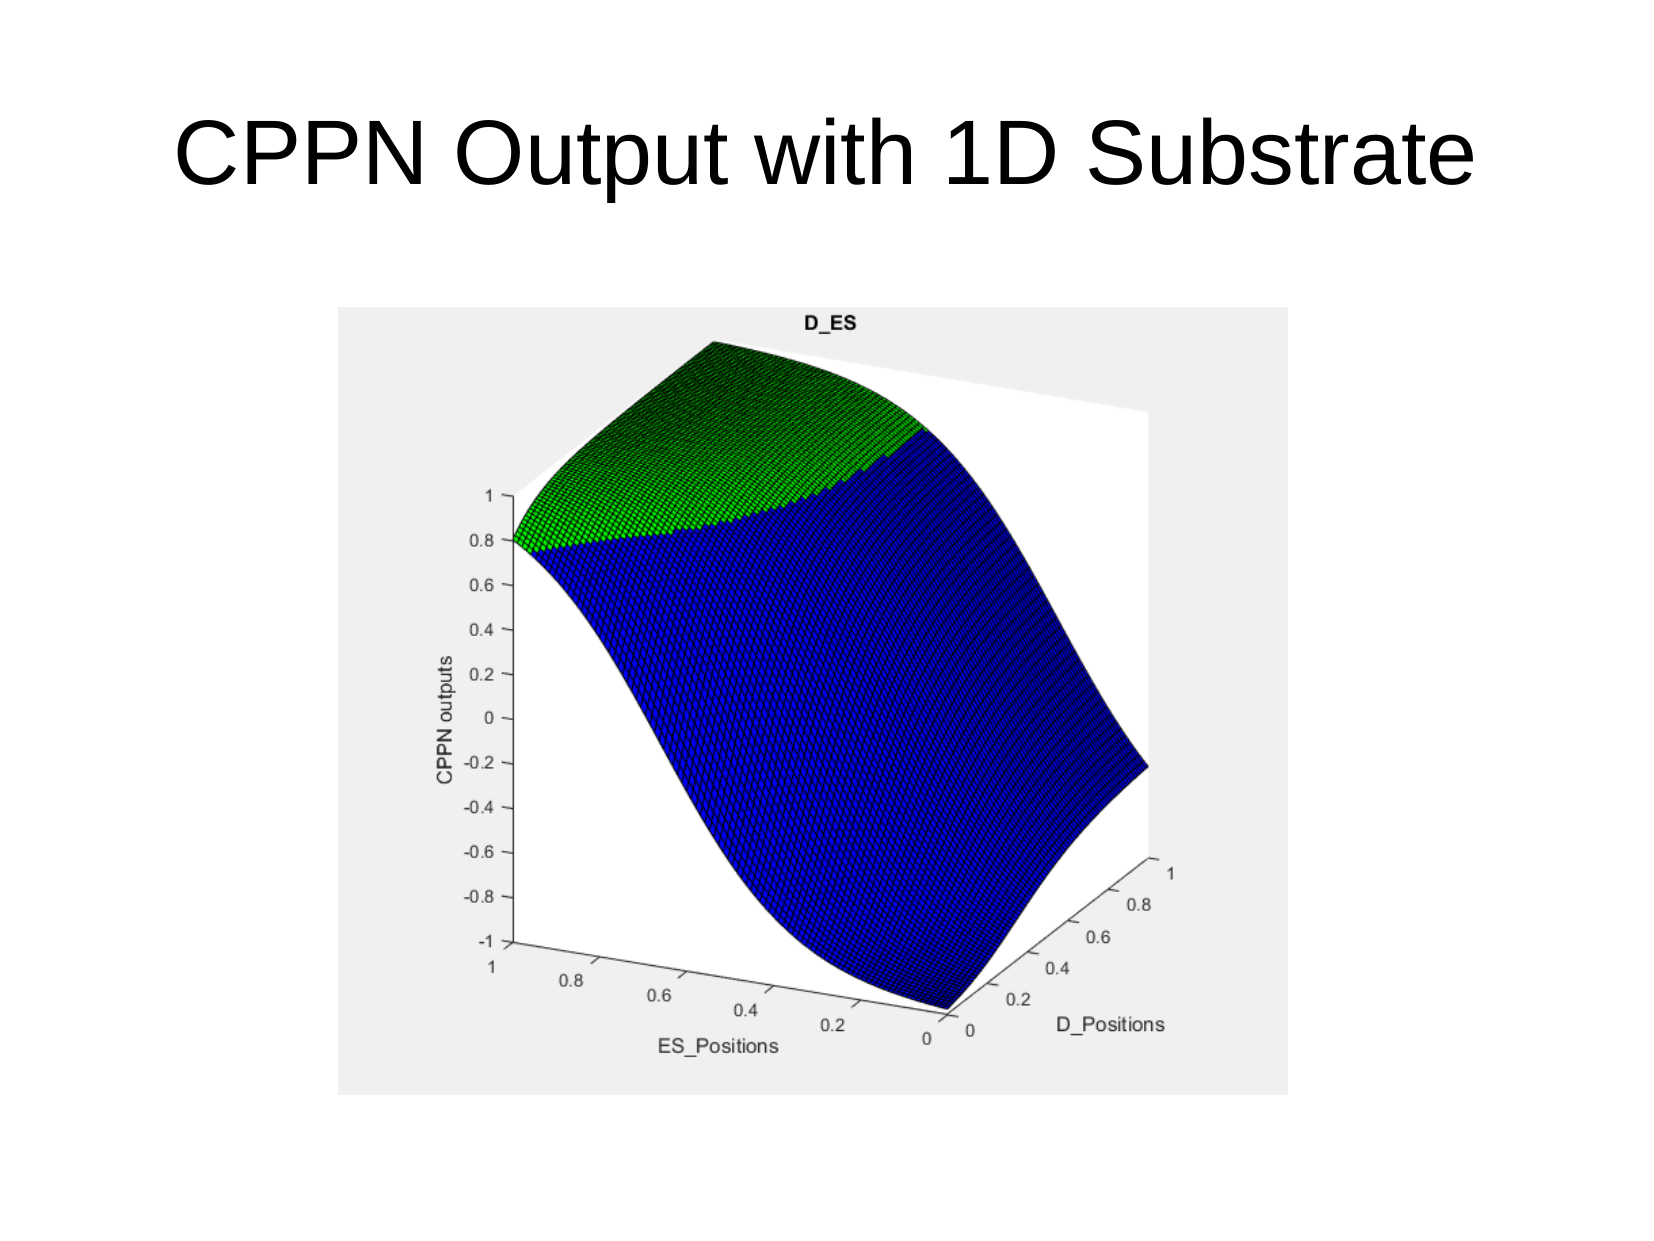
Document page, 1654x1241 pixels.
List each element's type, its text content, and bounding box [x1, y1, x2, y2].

title CPPN Output with 1D Substrate [82, 49, 1571, 257]
picture [338, 307, 1288, 1095]
